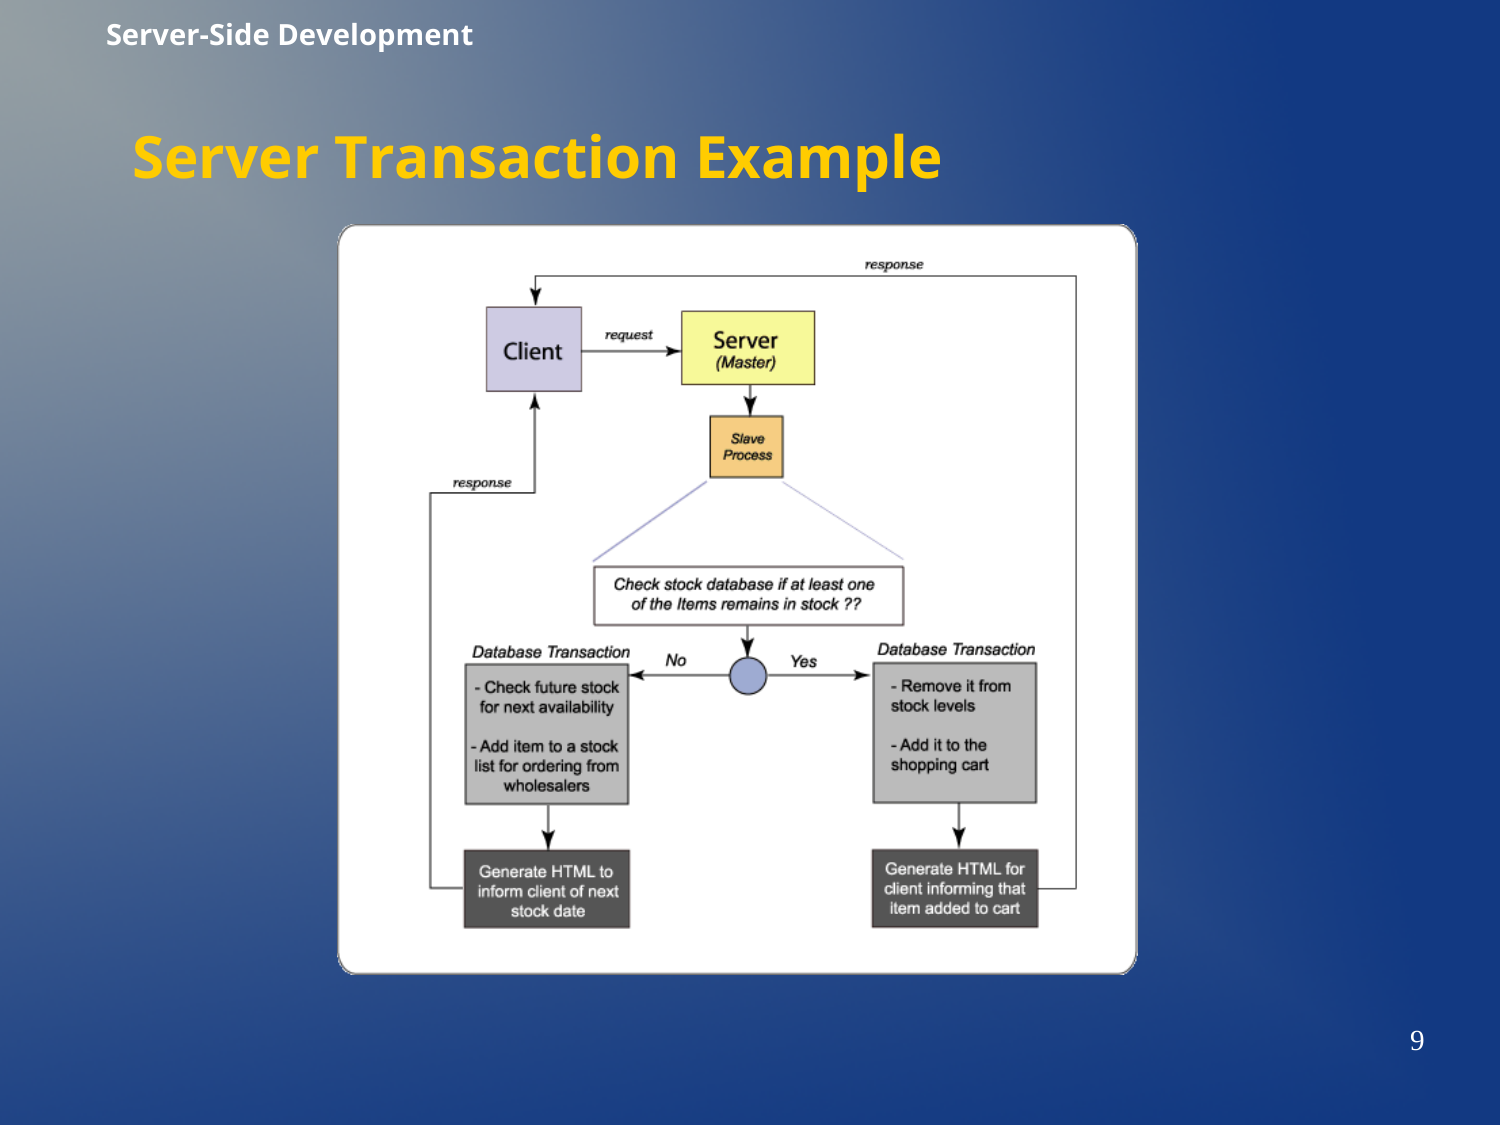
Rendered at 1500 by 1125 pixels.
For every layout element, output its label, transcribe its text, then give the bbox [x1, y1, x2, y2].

text_box Server Transaction Example [117, 112, 958, 198]
text_box Server-Side Development [83, 8, 489, 59]
picture [0, 0, 1500, 1125]
